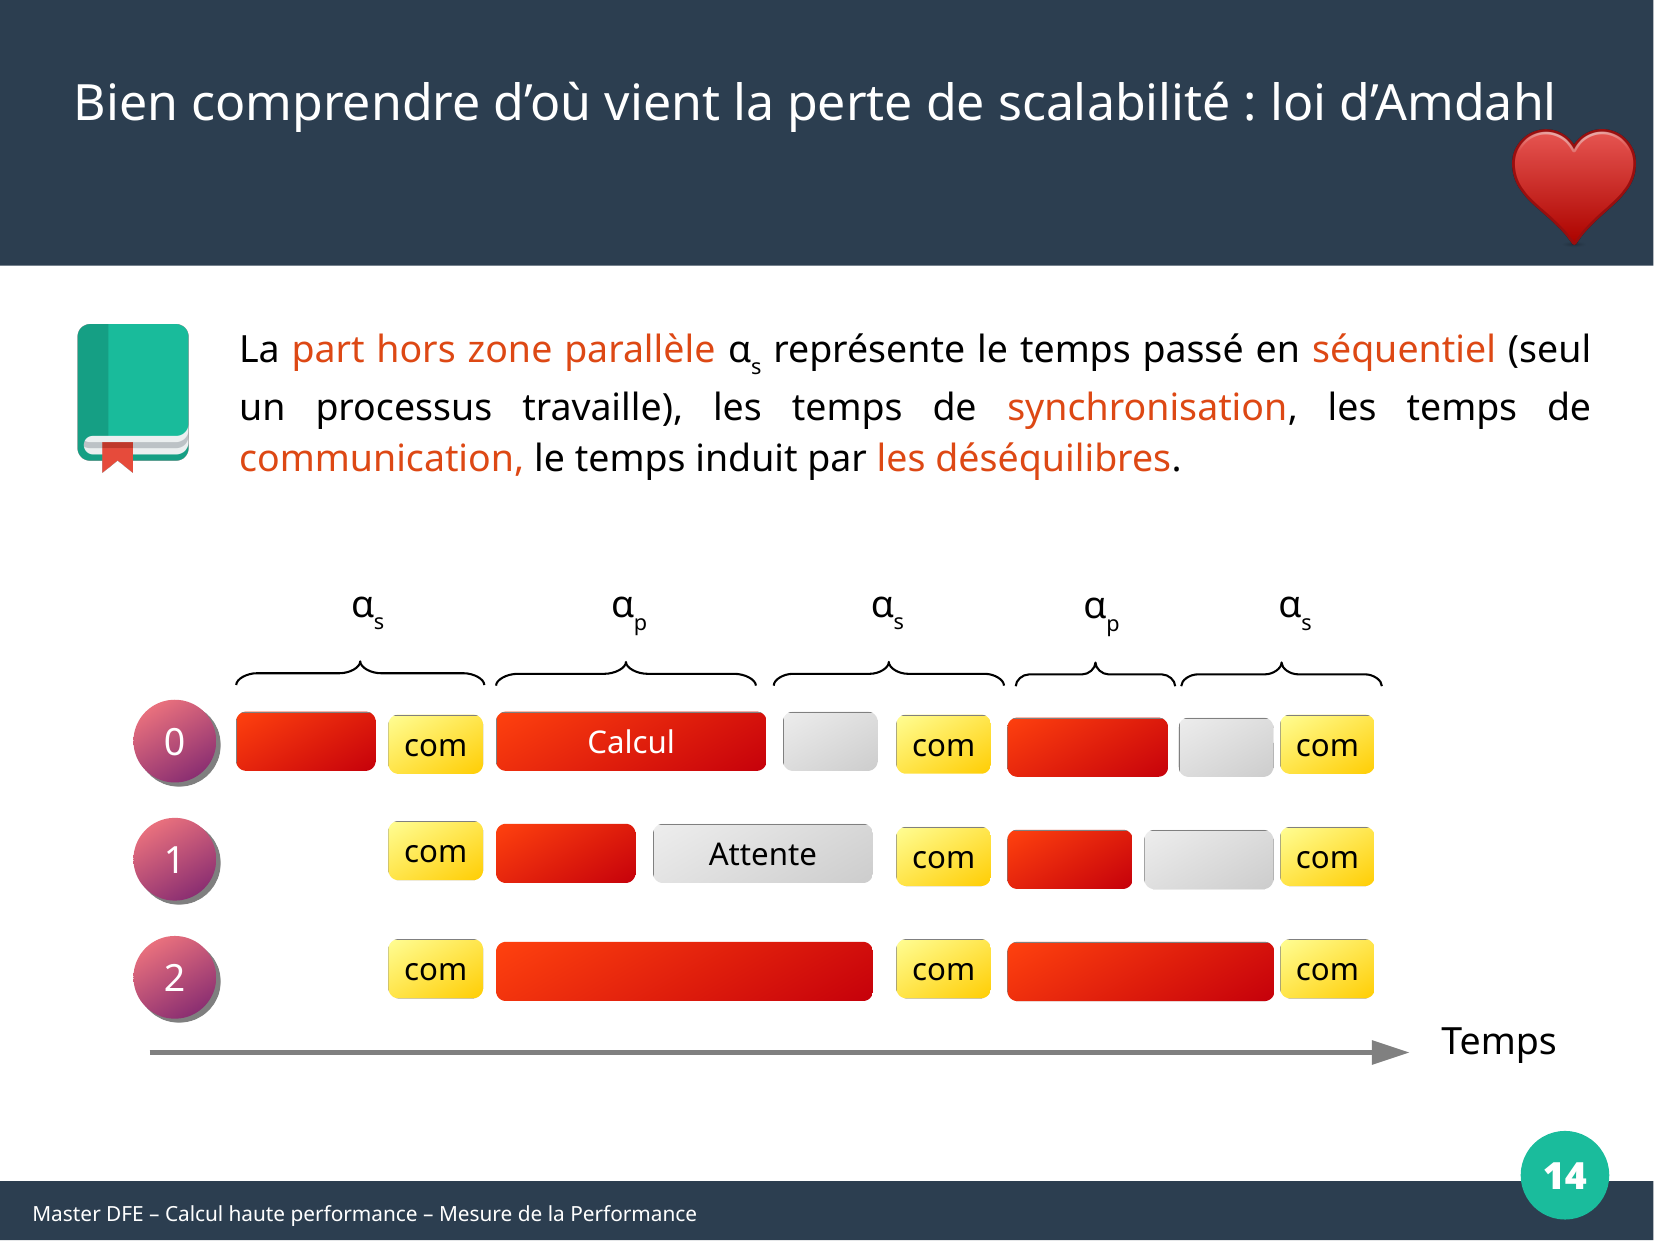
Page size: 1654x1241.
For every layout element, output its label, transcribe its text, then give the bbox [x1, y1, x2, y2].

text_box αp [596, 570, 668, 645]
text_box [496, 823, 636, 883]
text_box [1178, 717, 1274, 777]
text_box Temps [1426, 1006, 1593, 1073]
text_box com [388, 821, 484, 881]
text_box αp [1068, 571, 1140, 645]
picture [59, 324, 207, 473]
text_box αs [856, 570, 928, 644]
text_box [1144, 829, 1274, 890]
text_box com [1280, 939, 1375, 999]
picture [1512, 129, 1636, 248]
text_box Master DFE – Calcul haute performance – Mesure de la Performance [17, 1191, 1436, 1235]
text_box [236, 711, 376, 771]
text_box αs [336, 570, 408, 644]
text_box [783, 711, 878, 771]
text_box com [896, 826, 991, 887]
text_box com [1280, 826, 1375, 887]
text_box [1007, 717, 1169, 777]
text_box com [896, 939, 991, 999]
text_box com [896, 714, 991, 774]
text_box Bien comprendre d’où vient la perte de scalabilité : loi d’Amdahl [59, 59, 1595, 187]
text_box [1007, 829, 1133, 889]
text_box Attente [653, 823, 873, 883]
text_box com [388, 939, 484, 999]
text_box Calcul [496, 711, 767, 771]
text_box [1007, 941, 1275, 1002]
text_box 2 [133, 935, 217, 1019]
text_box [496, 941, 873, 1001]
text_box com [388, 714, 484, 774]
text_box 0 [133, 699, 217, 783]
text_box αs [1263, 570, 1335, 645]
text_box 1 [133, 817, 217, 901]
text_box com [1280, 714, 1375, 774]
text_box La part hors zone parallèle αs représente le temps passé en séquentiel (seul un processus travaille), les temps de synchronisation, les temps de communication, le temps induit par les déséquilibres. [224, 314, 1607, 490]
